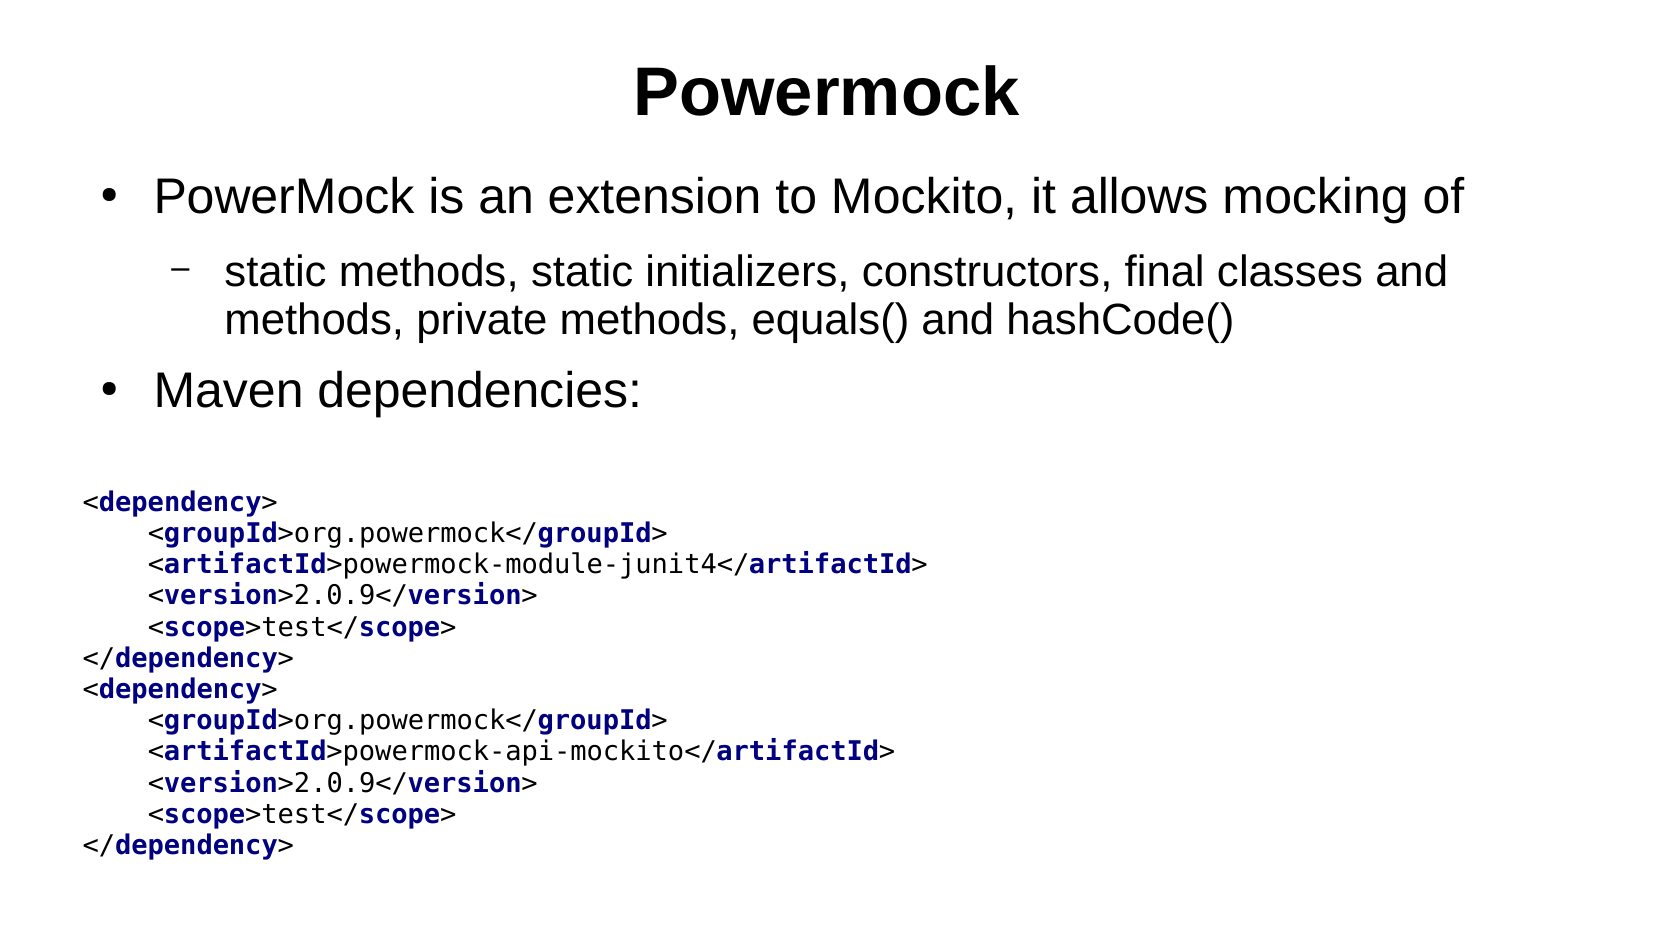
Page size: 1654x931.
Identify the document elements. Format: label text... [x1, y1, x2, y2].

list PowerMock is an extension to Mockito, it allows mocking of static methods, static initializers, constructors, final classes and methods, private methods, equals() and hashCode() Maven dependencies: <dependency> <groupId>org.powermock</groupId> <artifactId>powermock-module-junit4</artifactId> <version>2.0.9</version> <scope>test</scope> </dependency> <dependency> <groupId>org.powermock</groupId> <artifactId>powermock-api-mockito</artifactId> <version>2.0.9</version> <scope>test</scope> </dependency> [82, 168, 1538, 889]
title Powermock [82, 37, 1571, 147]
